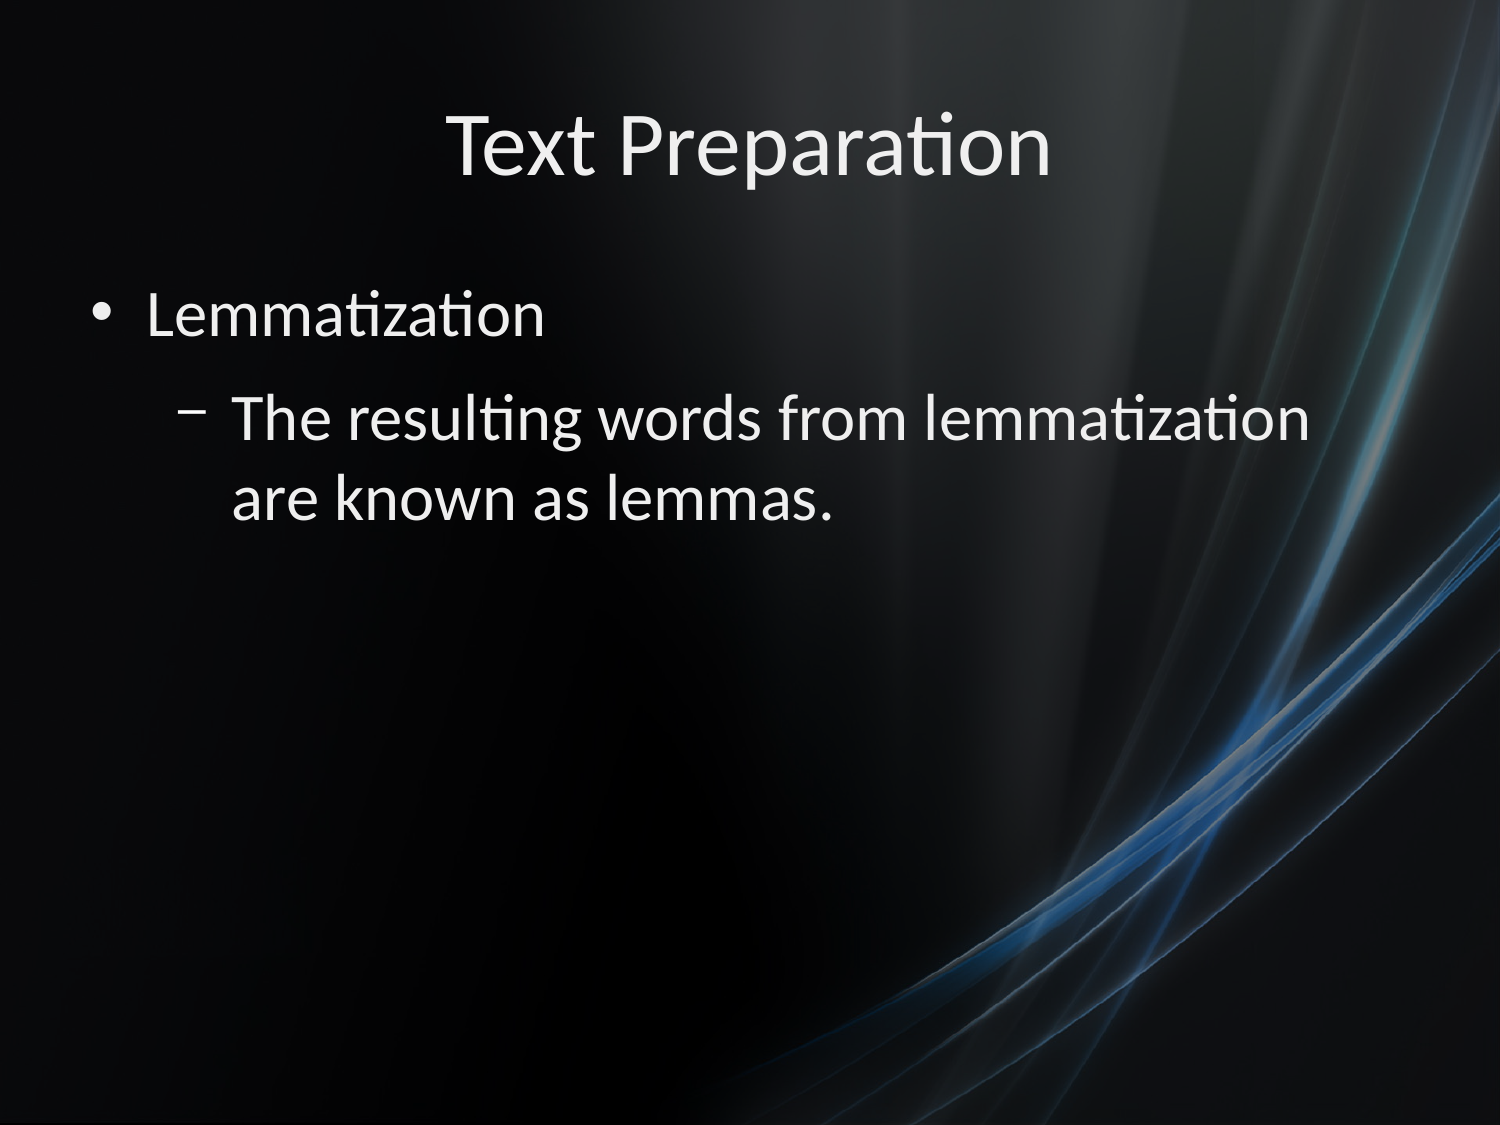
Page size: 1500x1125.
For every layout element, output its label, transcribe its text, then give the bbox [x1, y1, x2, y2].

text_box [0, 0, 1500, 1125]
list Lemmatization The resulting words from lemmatization are known as lemmas. [75, 262, 1425, 1005]
title Text Preparation [75, 45, 1425, 233]
